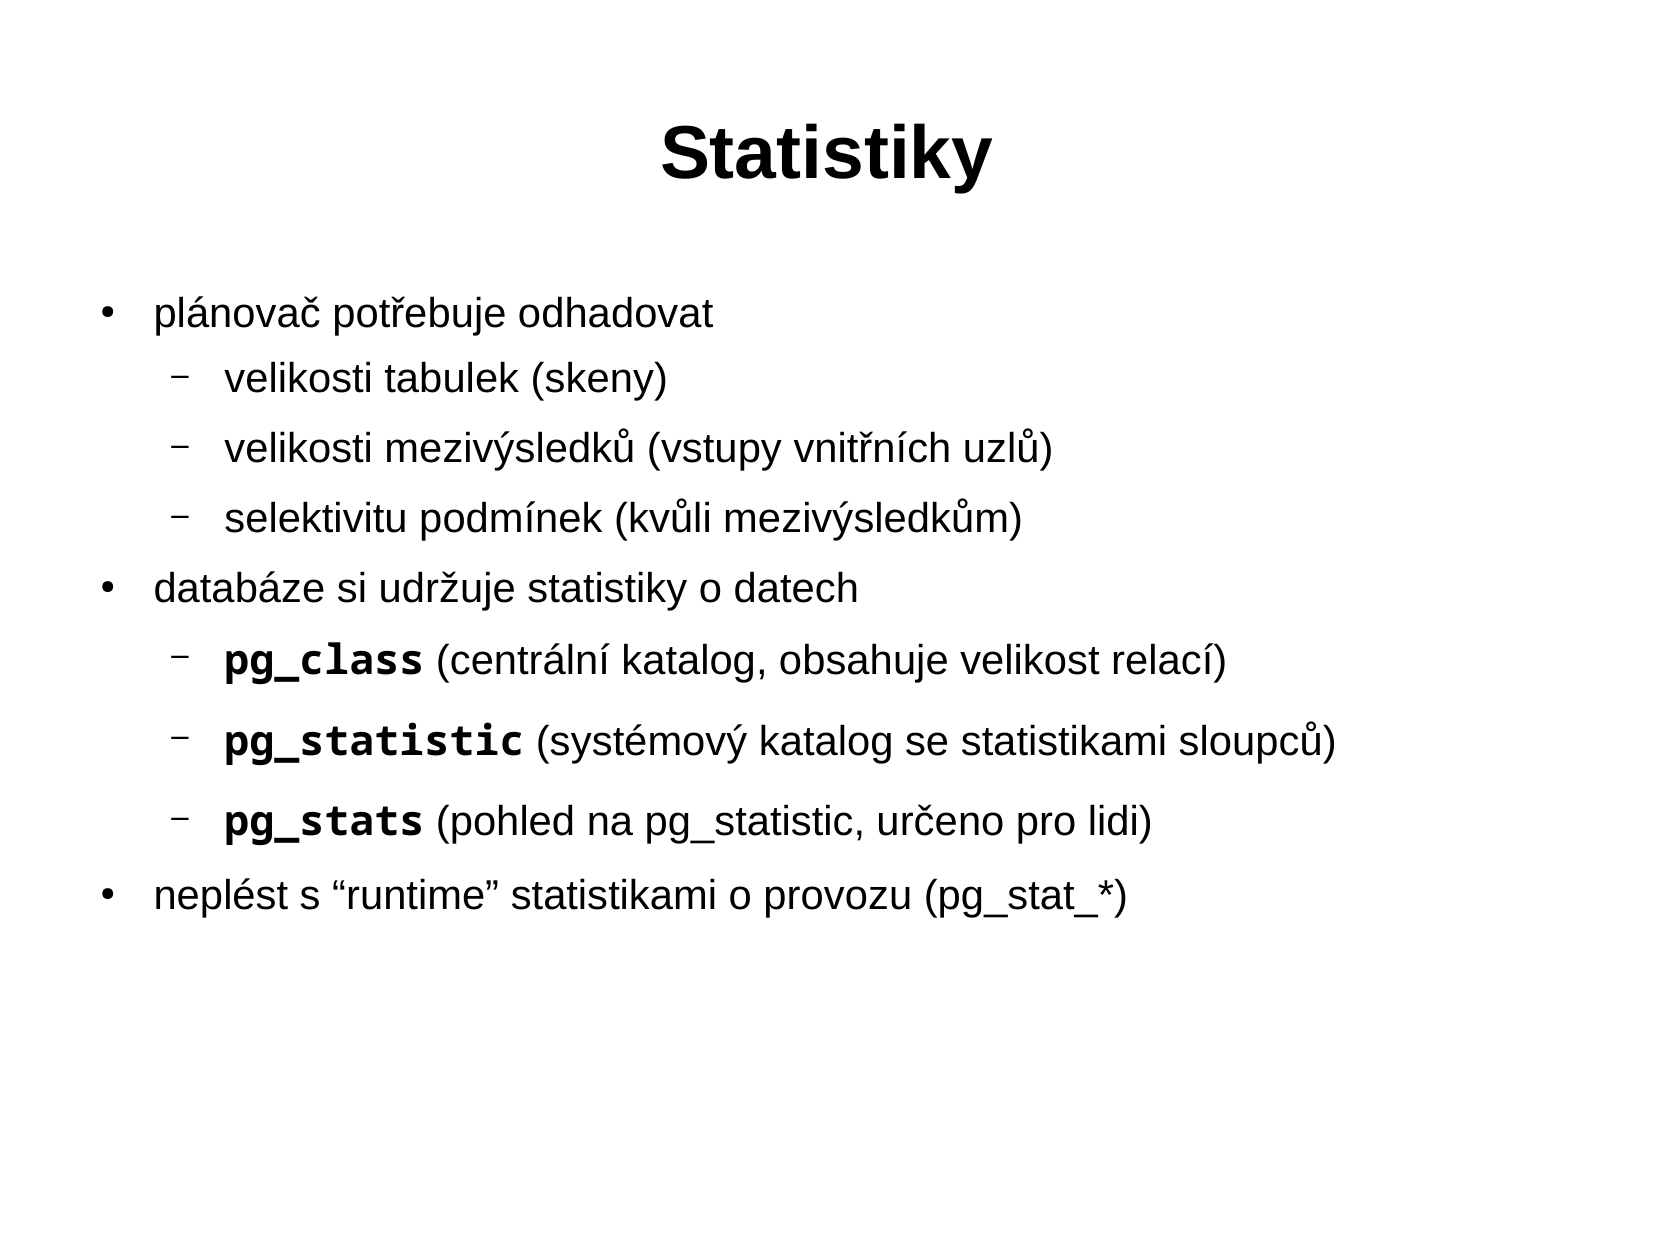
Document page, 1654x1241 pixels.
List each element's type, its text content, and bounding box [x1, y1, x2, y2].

list plánovač potřebuje odhadovat velikosti tabulek (skeny) velikosti mezivýsledků (vstupy vnitřních uzlů) selektivitu podmínek (kvůli mezivýsledkům) databáze si udržuje statistiky o datech pg_class (centrální katalog, obsahuje velikost relací) pg_statistic (systémový katalog se statistikami sloupců) pg_stats (pohled na pg_statistic, určeno pro lidi) neplést s “runtime” statistikami o provozu (pg_stat_*) [82, 290, 1538, 1171]
title Statistiky [82, 49, 1571, 257]
